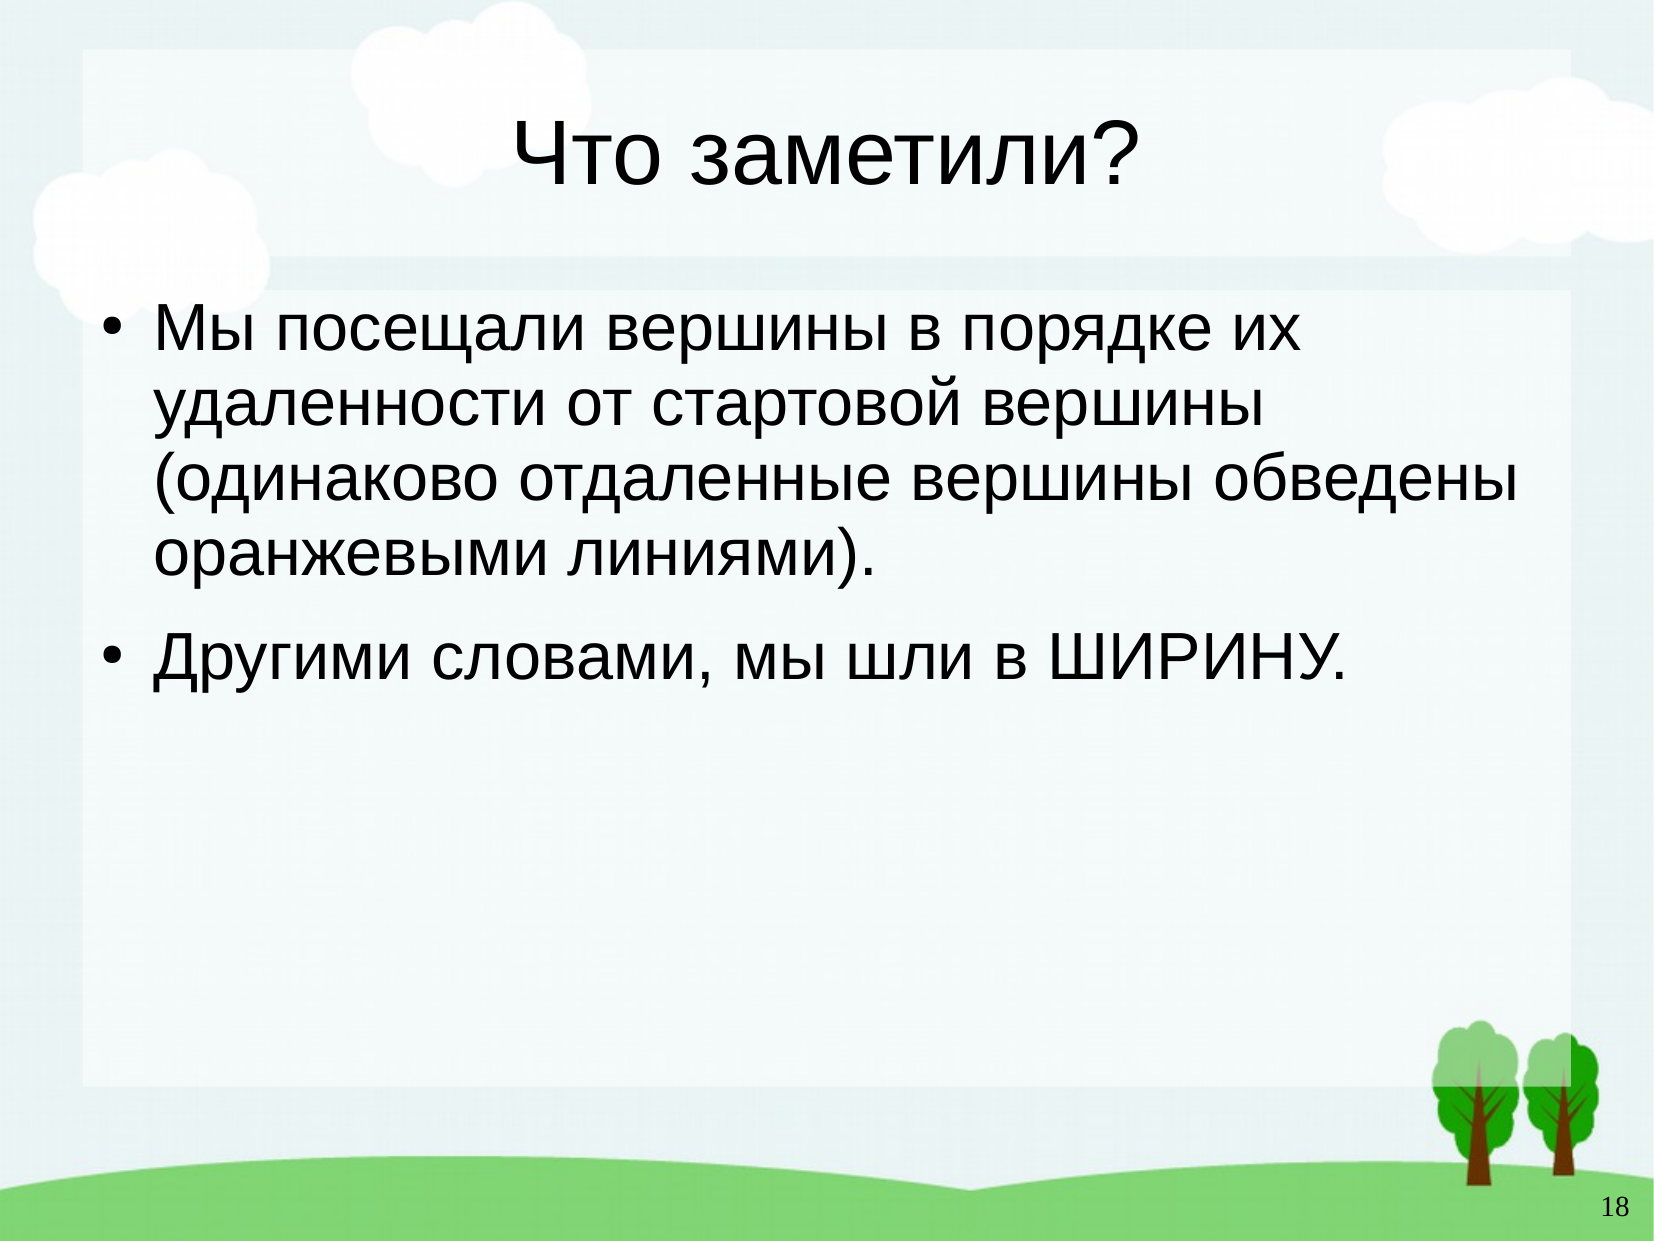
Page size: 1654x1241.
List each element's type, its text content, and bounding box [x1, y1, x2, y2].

picture [0, 0, 1654, 1241]
title Что заметили? [82, 49, 1571, 257]
list Мы посещали вершины в порядке их удаленности от стартовой вершины (одинаково отдаленные вершины обведены оранжевыми линиями). Другими словами, мы шли в ШИРИНУ. [82, 290, 1571, 1087]
